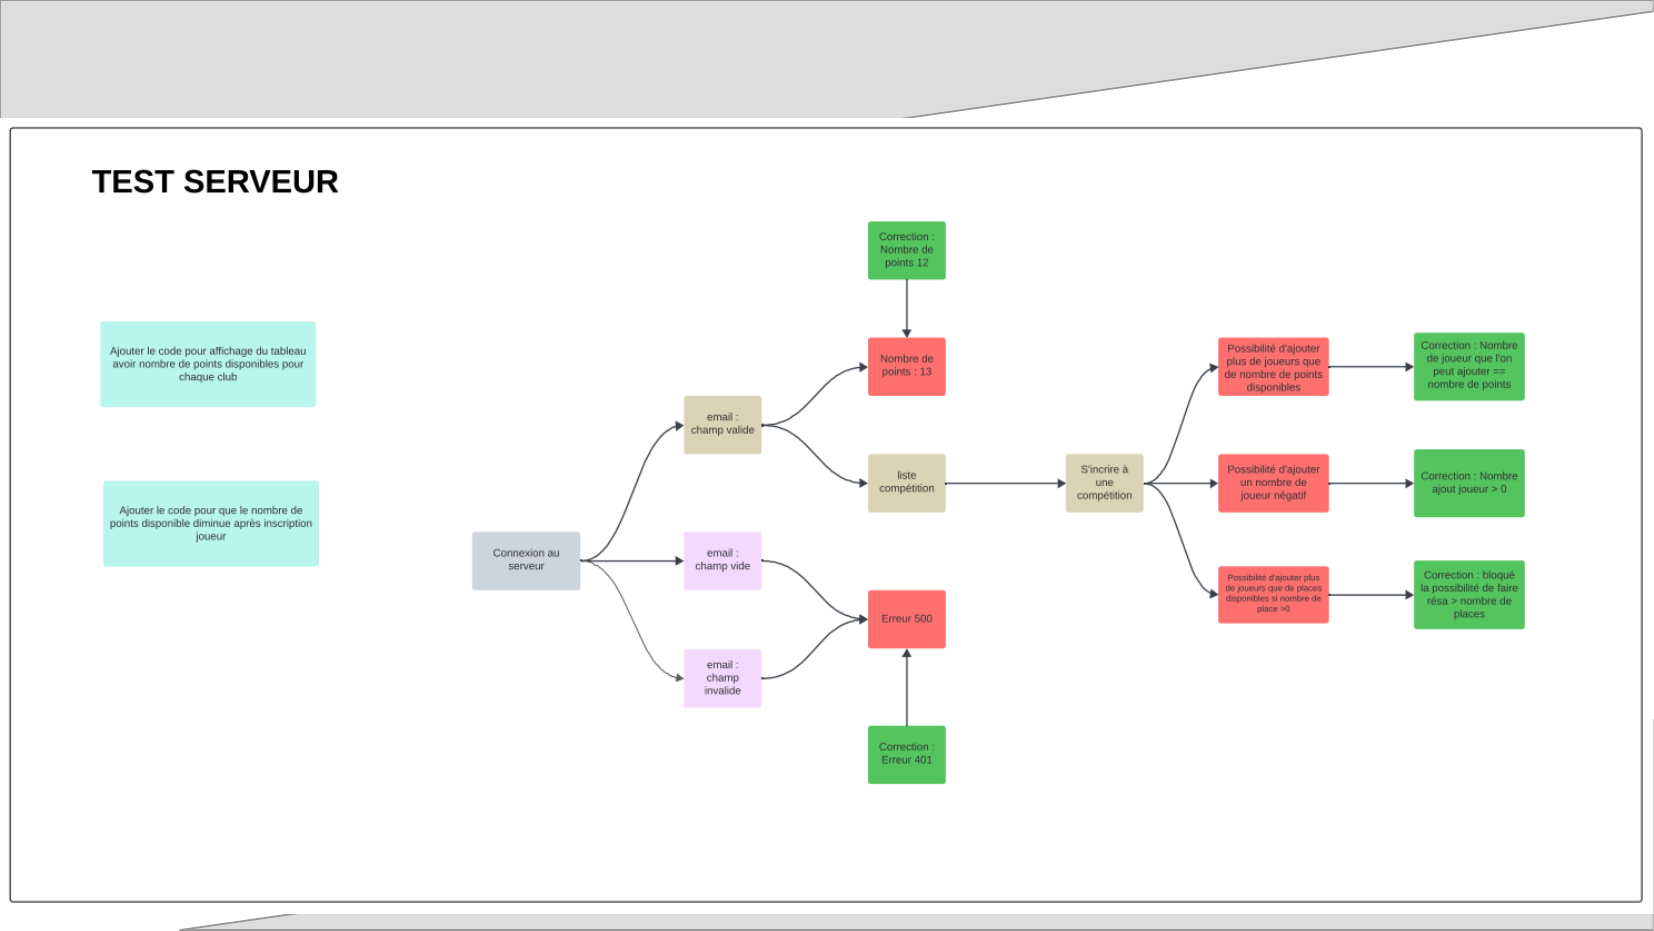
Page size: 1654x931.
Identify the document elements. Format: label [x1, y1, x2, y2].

picture [0, 118, 1654, 914]
